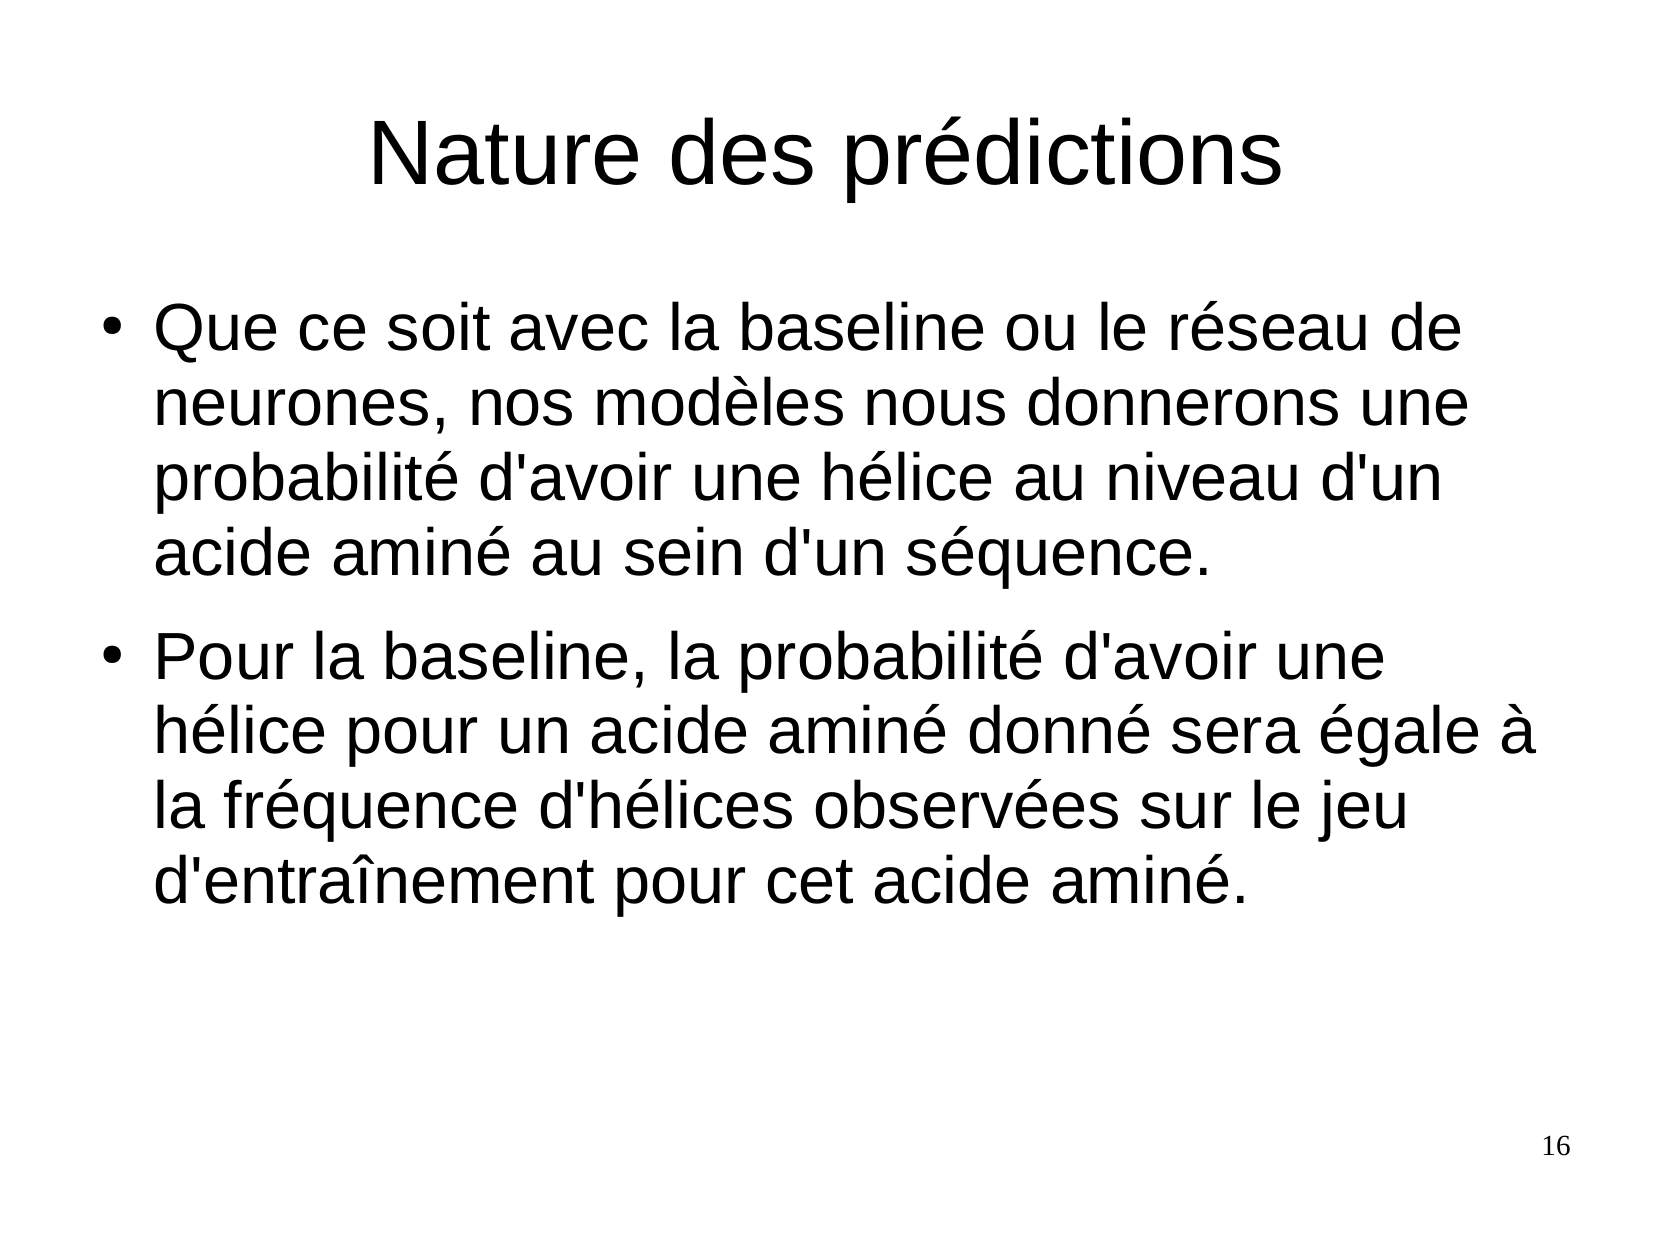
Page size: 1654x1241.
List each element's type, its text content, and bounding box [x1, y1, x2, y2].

title Nature des prédictions [82, 49, 1571, 257]
list Que ce soit avec la baseline ou le réseau de neurones, nos modèles nous donnerons une probabilité d'avoir une hélice au niveau d'un acide aminé au sein d'un séquence. Pour la baseline, la probabilité d'avoir une hélice pour un acide aminé donné sera égale à la fréquence d'hélices observées sur le jeu d'entraînement pour cet acide aminé. [82, 290, 1571, 1109]
